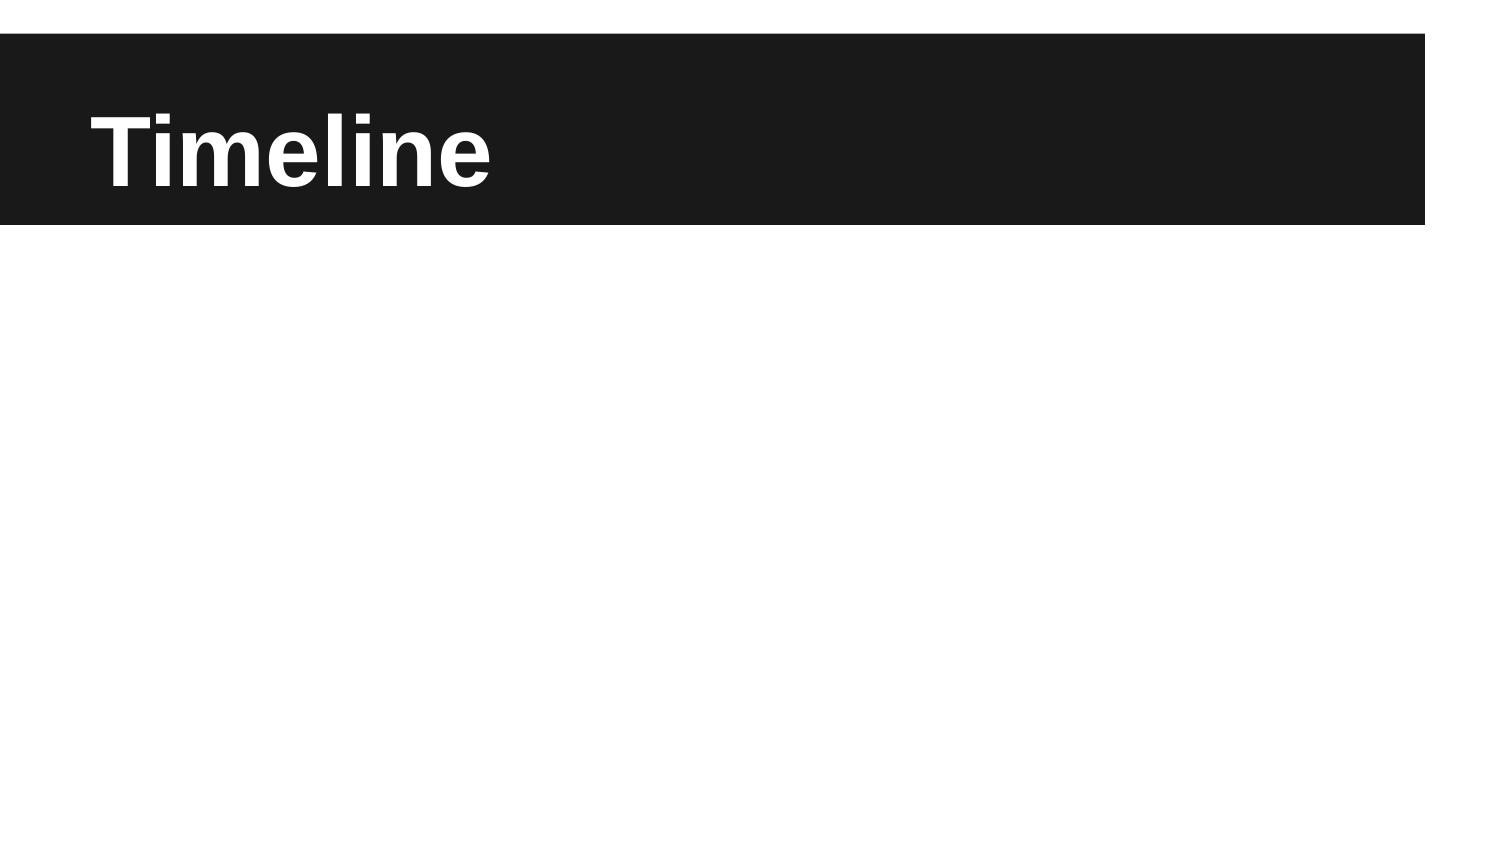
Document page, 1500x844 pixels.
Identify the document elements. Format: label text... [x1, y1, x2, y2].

title Timeline [75, 33, 1425, 221]
